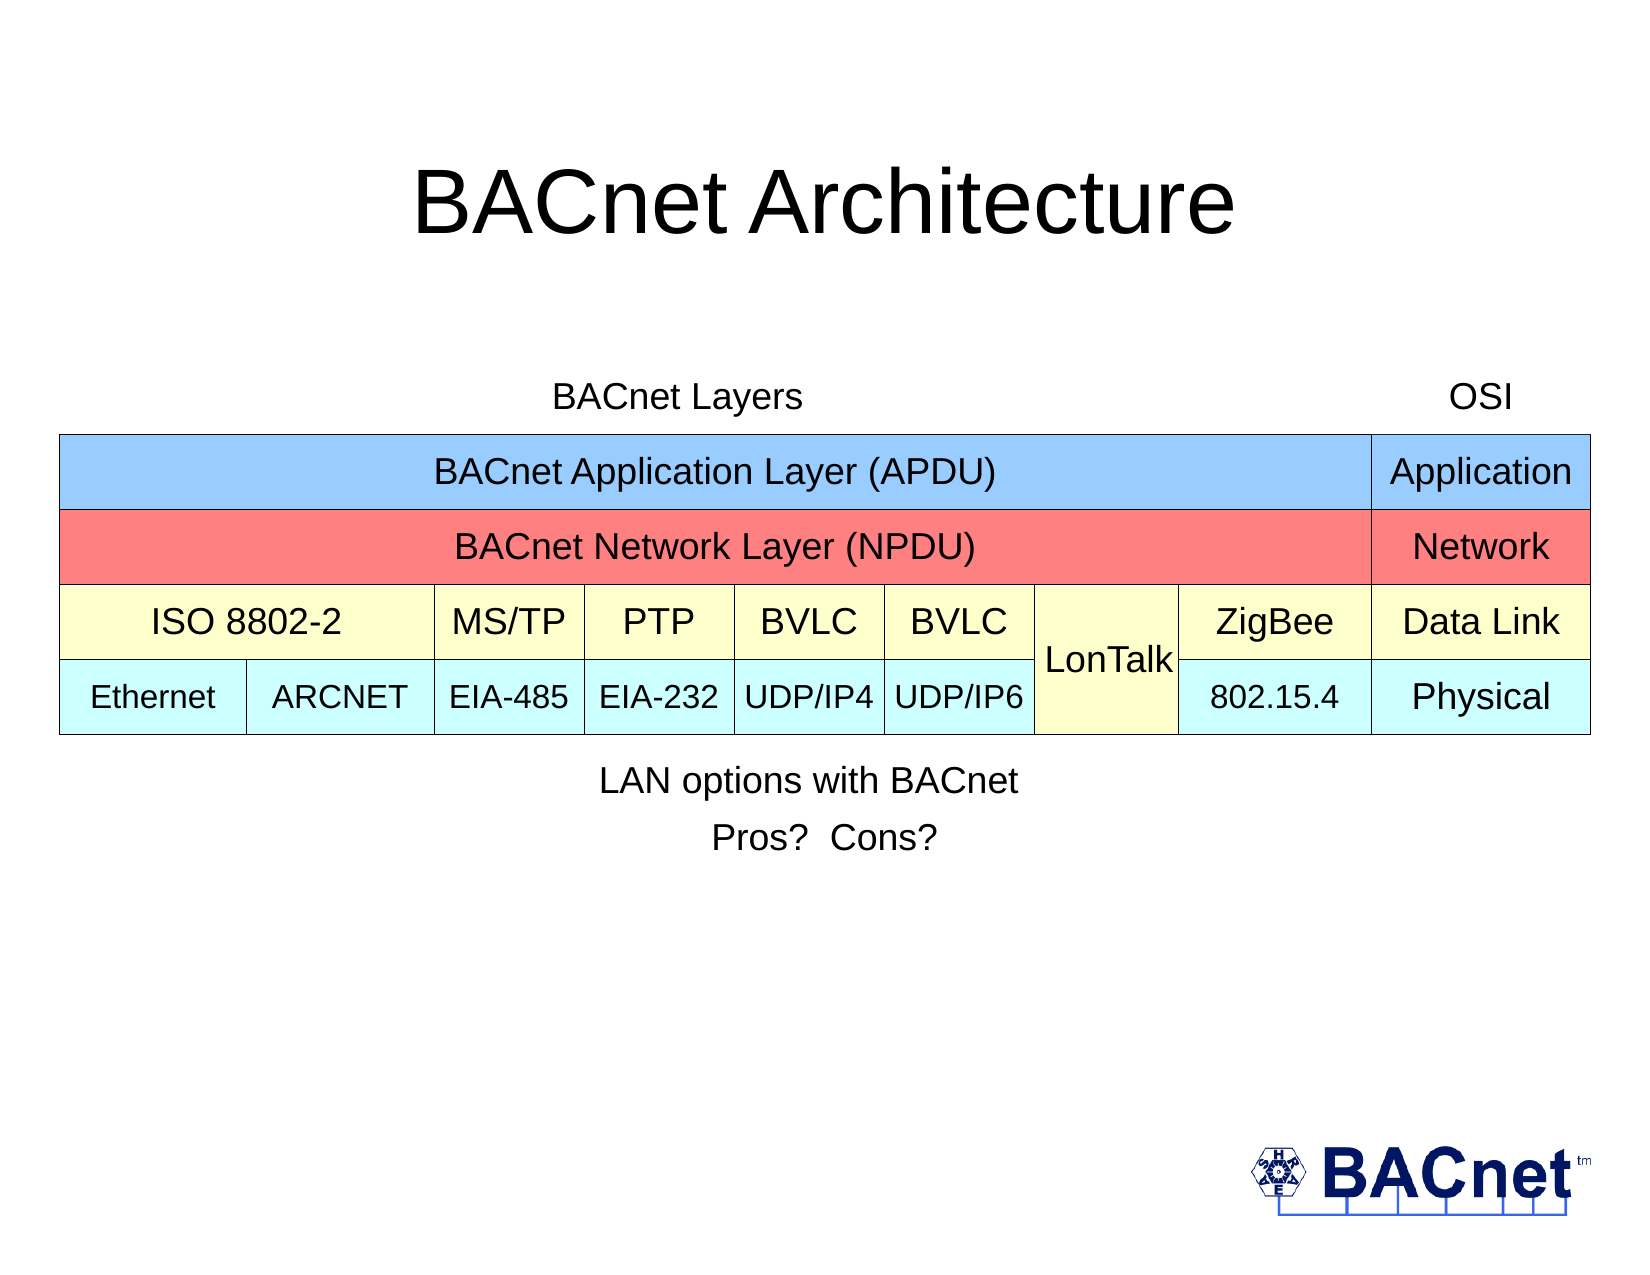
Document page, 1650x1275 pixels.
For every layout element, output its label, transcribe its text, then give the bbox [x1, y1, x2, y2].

text_box ZigBee [1178, 584, 1371, 659]
text_box Pros? Cons? [696, 809, 960, 866]
text_box BACnet Layers [59, 359, 1297, 434]
text_box BVLC [734, 584, 884, 659]
text_box UDP/IP4 [734, 659, 884, 735]
text_box 802.15.4 [1178, 659, 1371, 735]
text_box Network [1371, 510, 1591, 585]
text_box ISO 8802-2 [59, 584, 434, 659]
text_box LonTalk [1035, 584, 1178, 735]
text_box Physical [1371, 659, 1591, 735]
text_box EIA-485 [434, 659, 584, 735]
text_box BVLC [884, 584, 1035, 659]
picture [1251, 1146, 1591, 1216]
text_box BACnet Network Layer (NPDU) [59, 509, 1371, 584]
text_box UDP/IP6 [884, 659, 1035, 735]
text_box BACnet Application Layer (APDU) [59, 434, 1371, 509]
text_box OSI [1371, 359, 1591, 435]
text_box MS/TP [434, 584, 584, 659]
text_box Application [1371, 435, 1591, 510]
title BACnet Architecture [135, 105, 1515, 299]
text_box Ethernet [59, 659, 246, 735]
text_box Data Link [1371, 585, 1591, 659]
text_box EIA-232 [584, 659, 734, 735]
text_box PTP [584, 584, 734, 659]
text_box ARCNET [246, 659, 434, 735]
text_box LAN options with BACnet [584, 752, 1072, 810]
